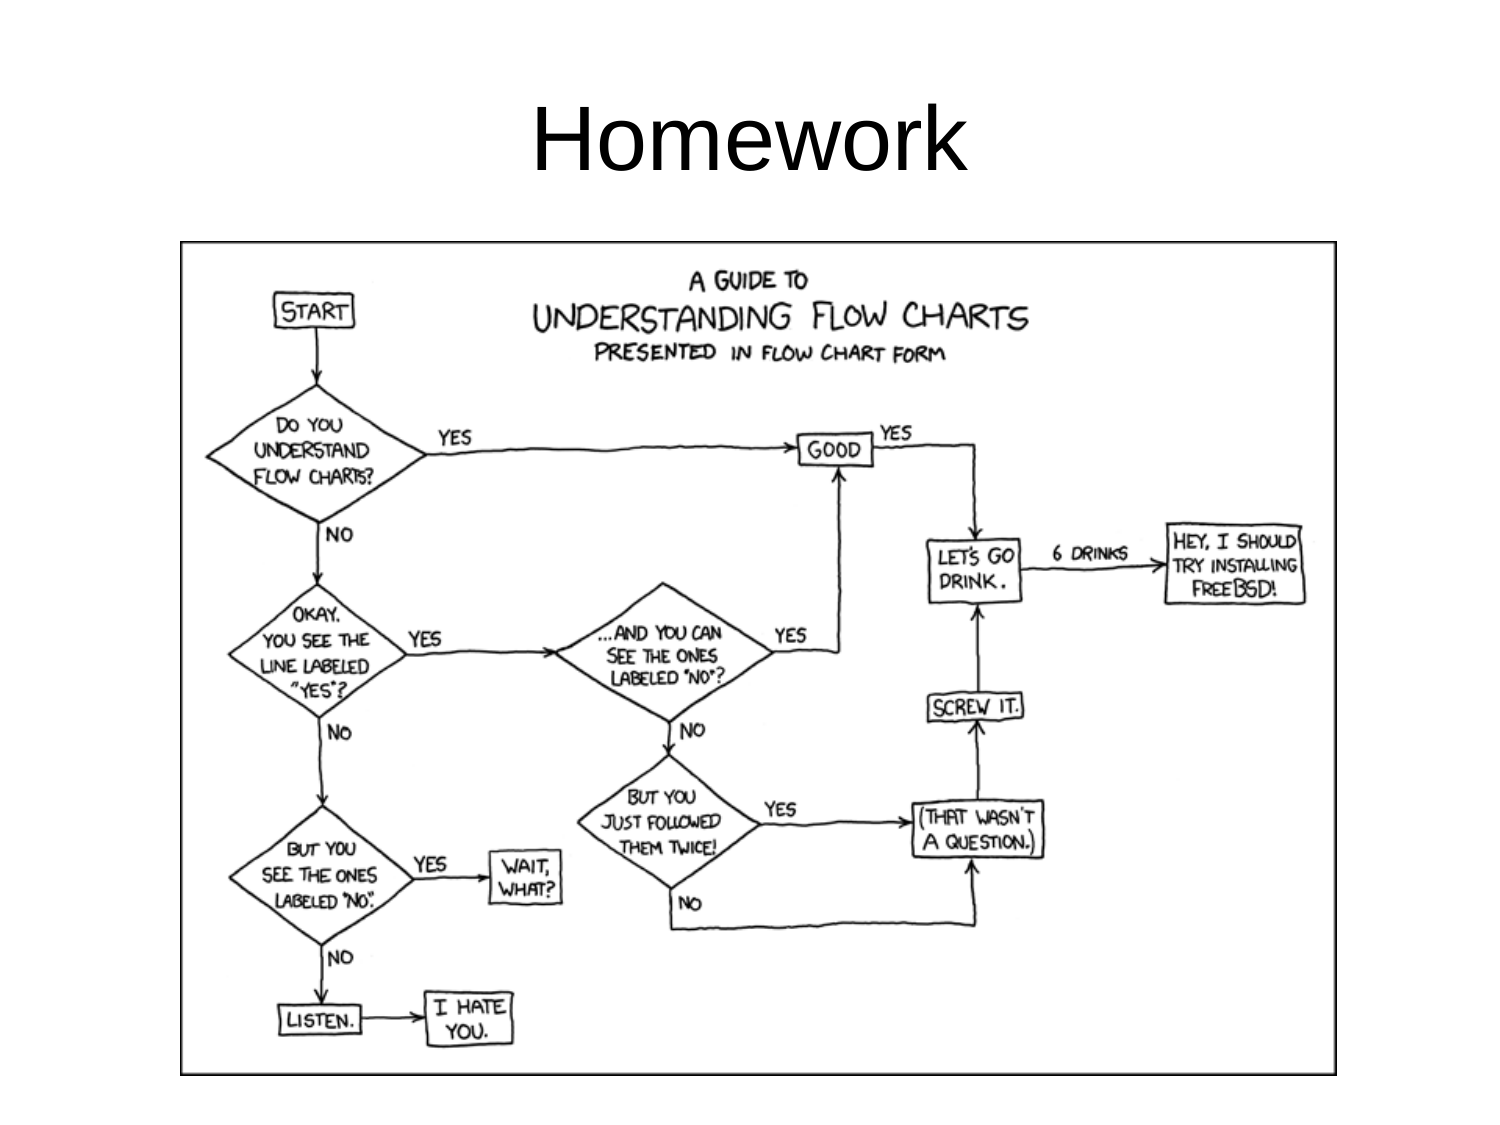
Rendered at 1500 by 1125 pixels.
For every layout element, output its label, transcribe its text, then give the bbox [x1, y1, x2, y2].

title Homework [75, 45, 1425, 233]
picture [180, 241, 1337, 1076]
